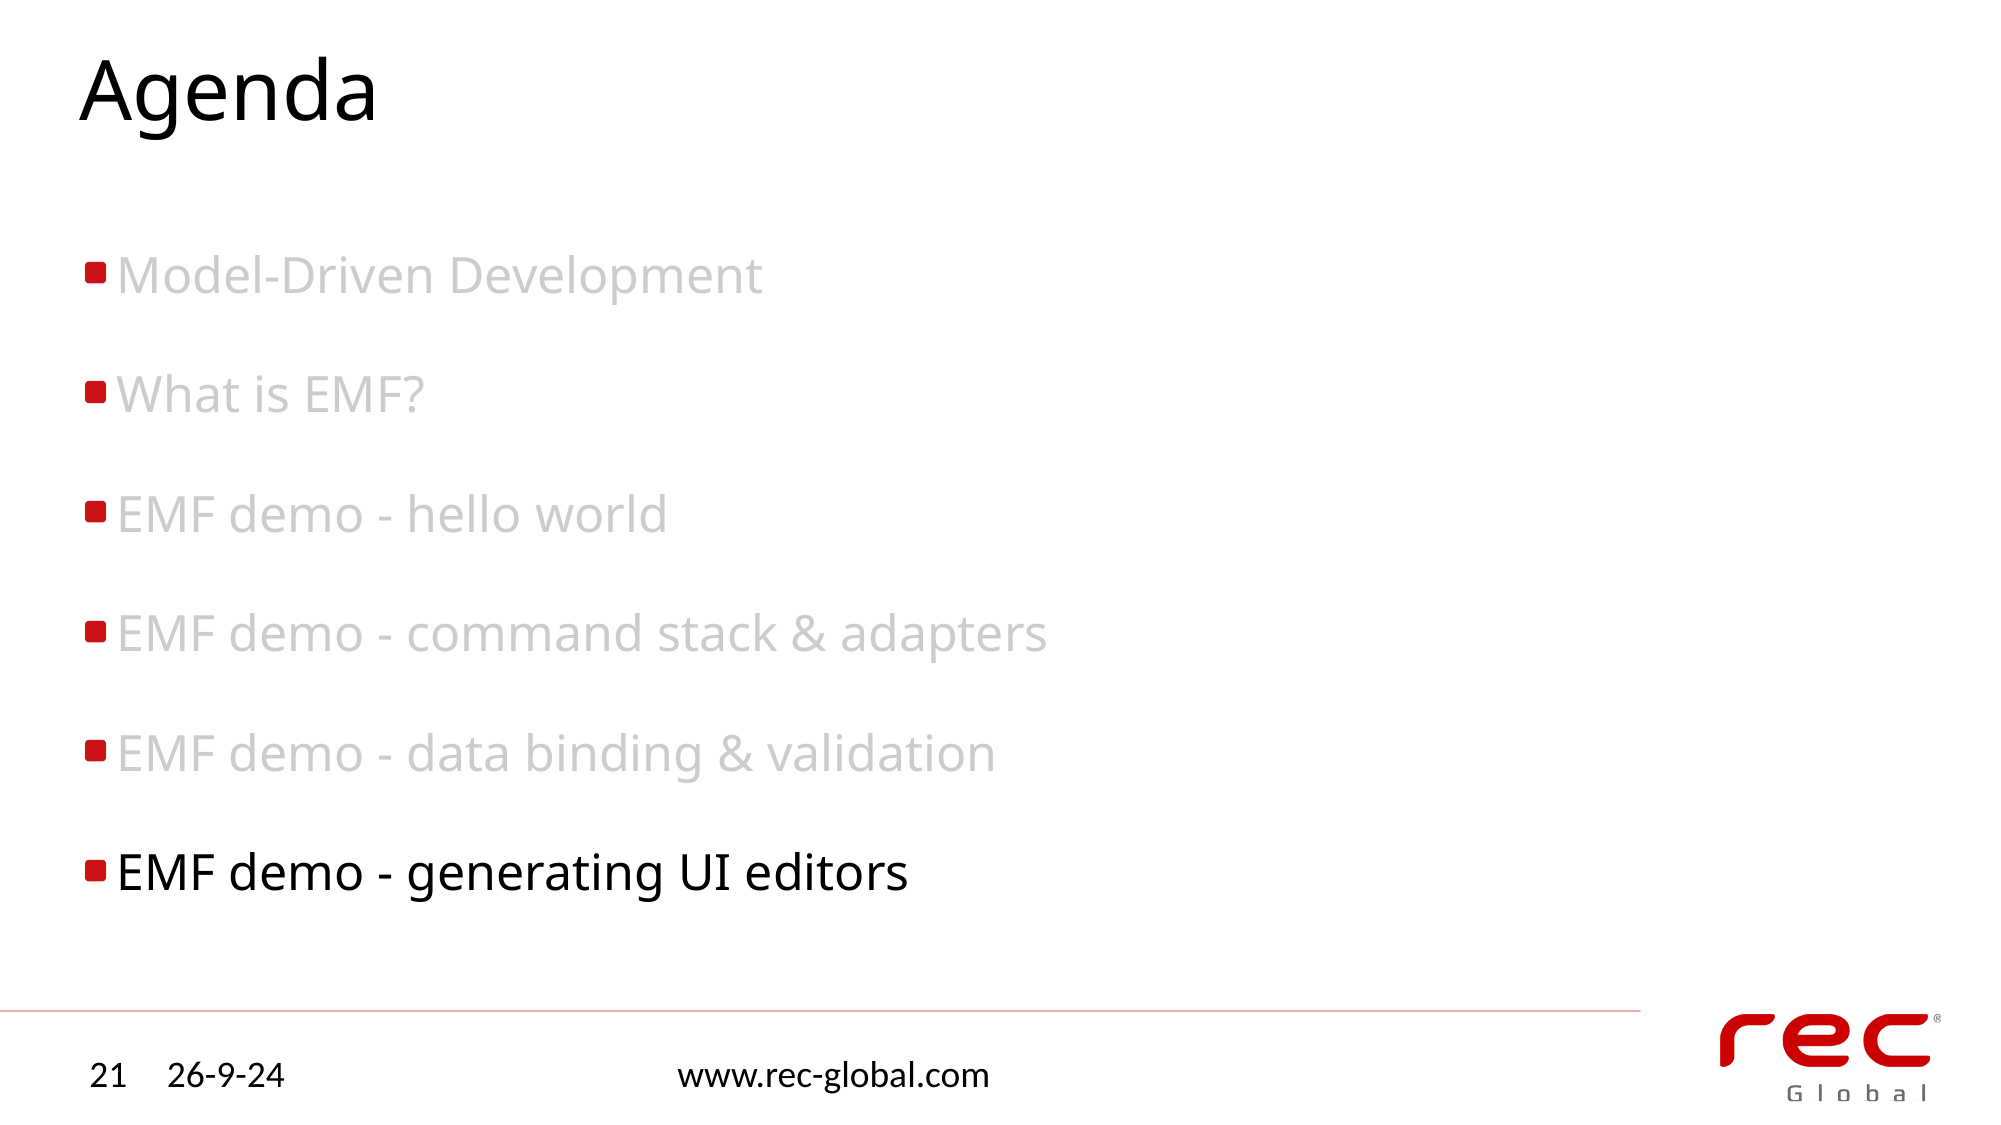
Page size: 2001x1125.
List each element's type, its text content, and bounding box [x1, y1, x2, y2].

slide_number 15-11-25 [152, 1042, 327, 1103]
list Model-Driven Development What is EMF? EMF demo - hello world EMF demo - command stack & adapters EMF demo - data binding & validation EMF demo - generating UI editors [64, 205, 1934, 1011]
footer www.rec-global.com [662, 1042, 1338, 1103]
title Agenda [64, 0, 1934, 188]
slide_number <numer> [64, 1042, 152, 1103]
picture [1720, 1014, 1941, 1102]
